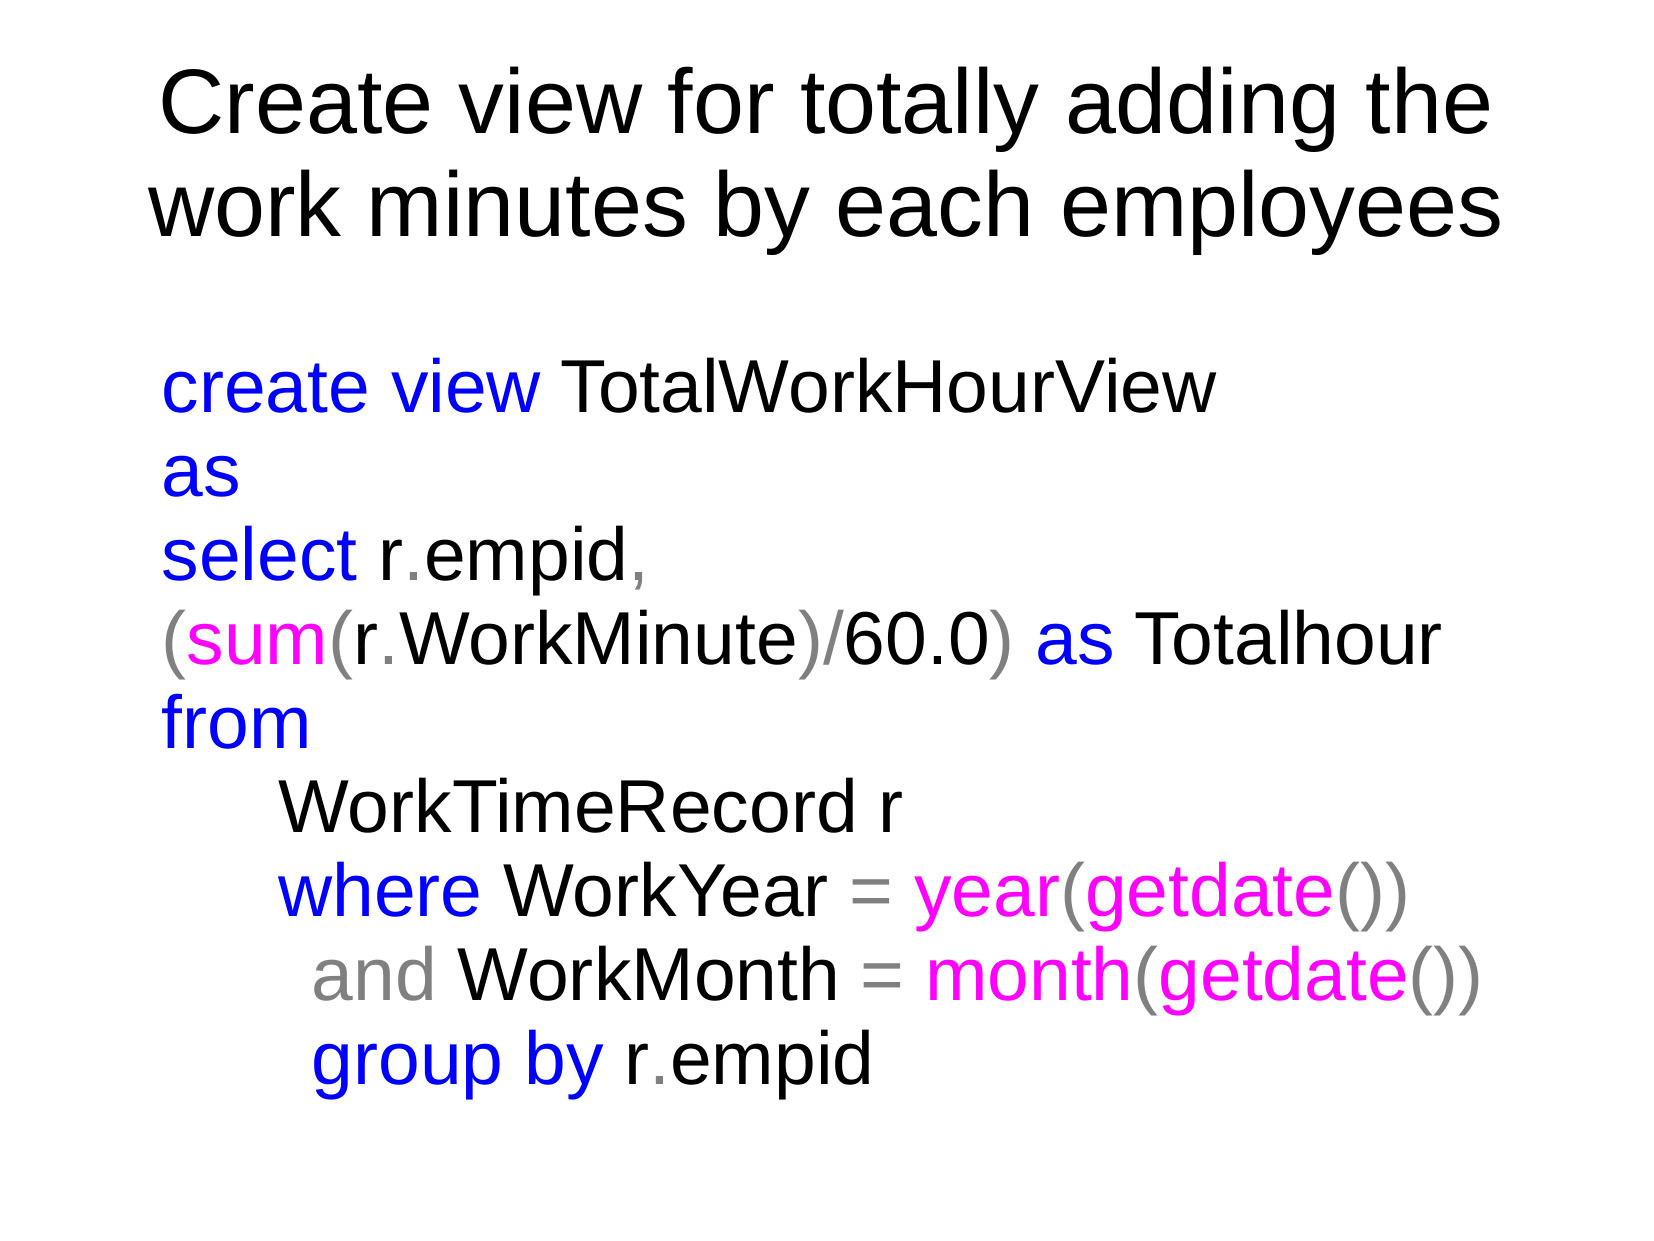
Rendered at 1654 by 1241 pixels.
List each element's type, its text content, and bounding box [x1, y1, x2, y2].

text_box create view TotalWorkHourView as select r.empid, (sum(r.WorkMinute)/60.0) as Totalhour from WorkTimeRecord r where WorkYear = year(getdate()) and WorkMonth = month(getdate()) group by r.empid [146, 337, 1538, 1163]
title Create view for totally adding the work minutes by each employees [82, 50, 1571, 256]
